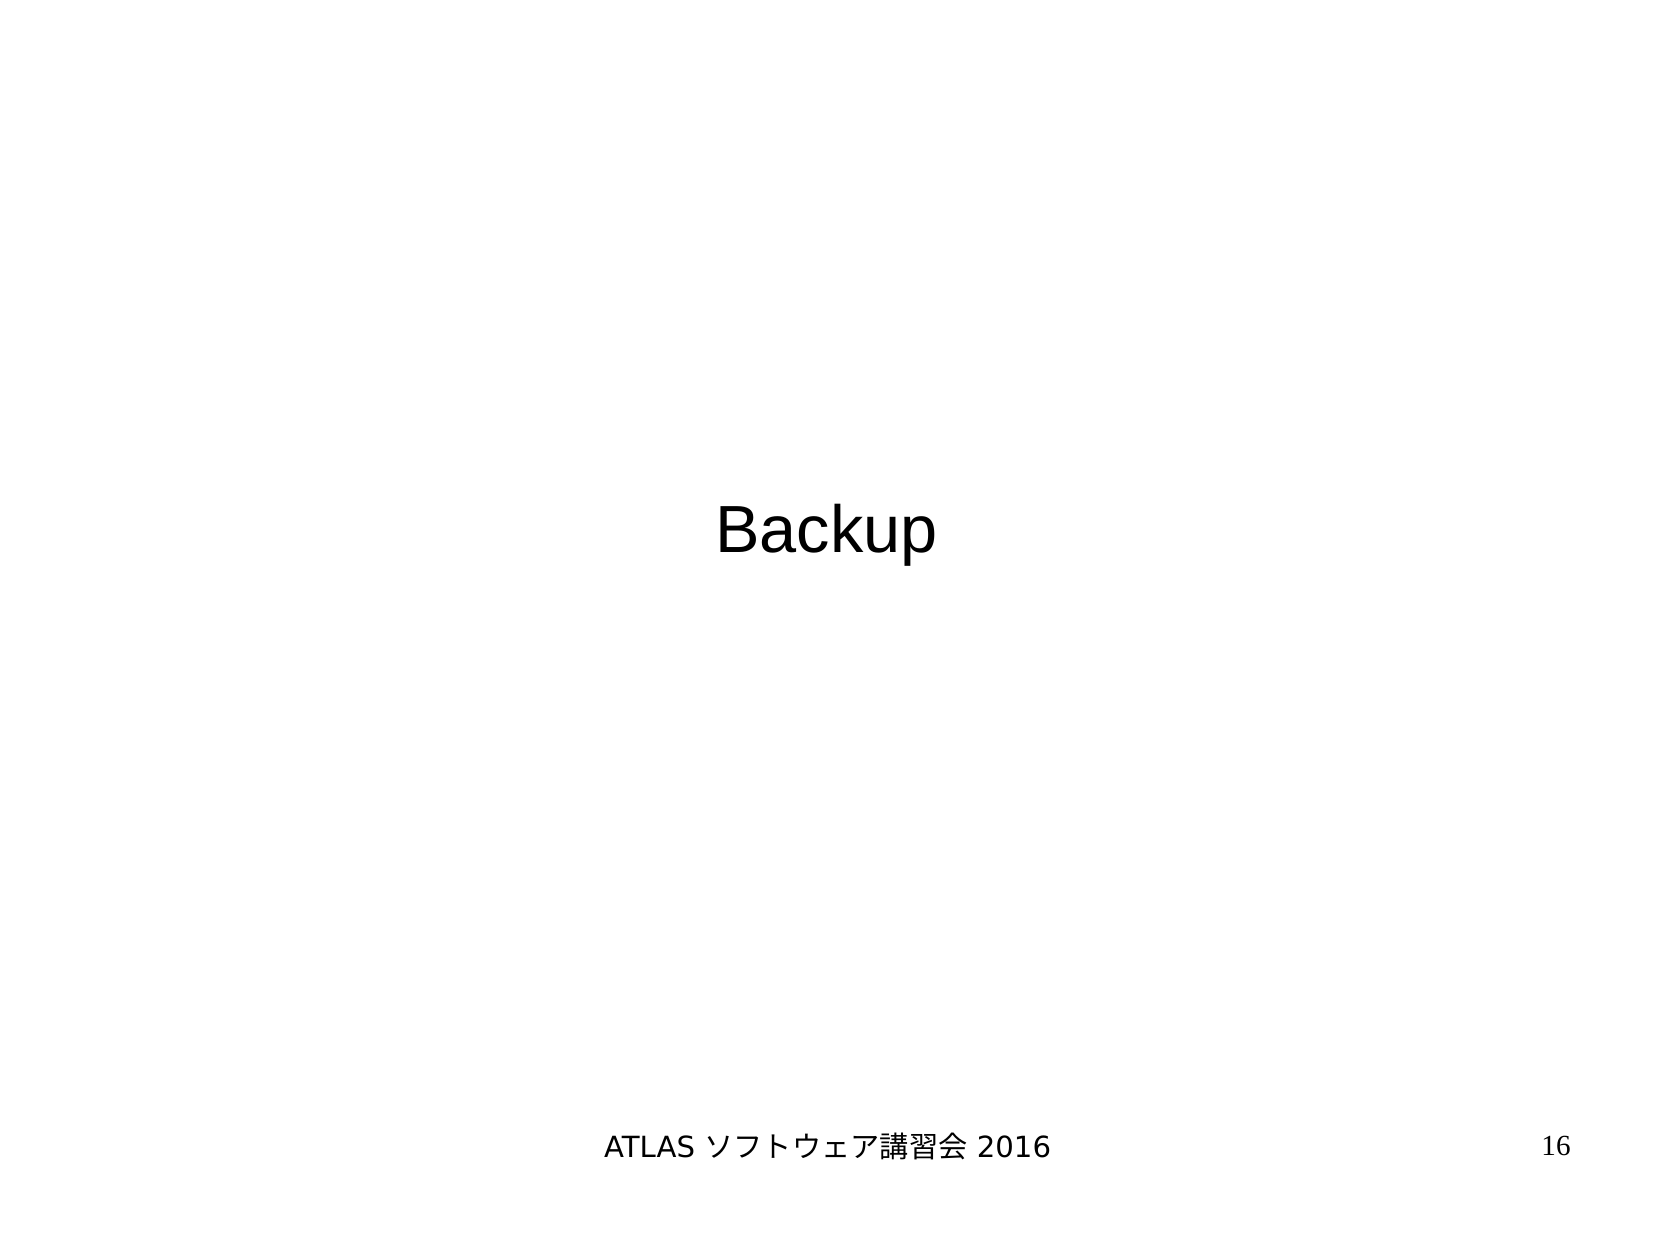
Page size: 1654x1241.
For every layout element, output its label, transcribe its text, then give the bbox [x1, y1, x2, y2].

subtitle Backup [82, 49, 1571, 1010]
